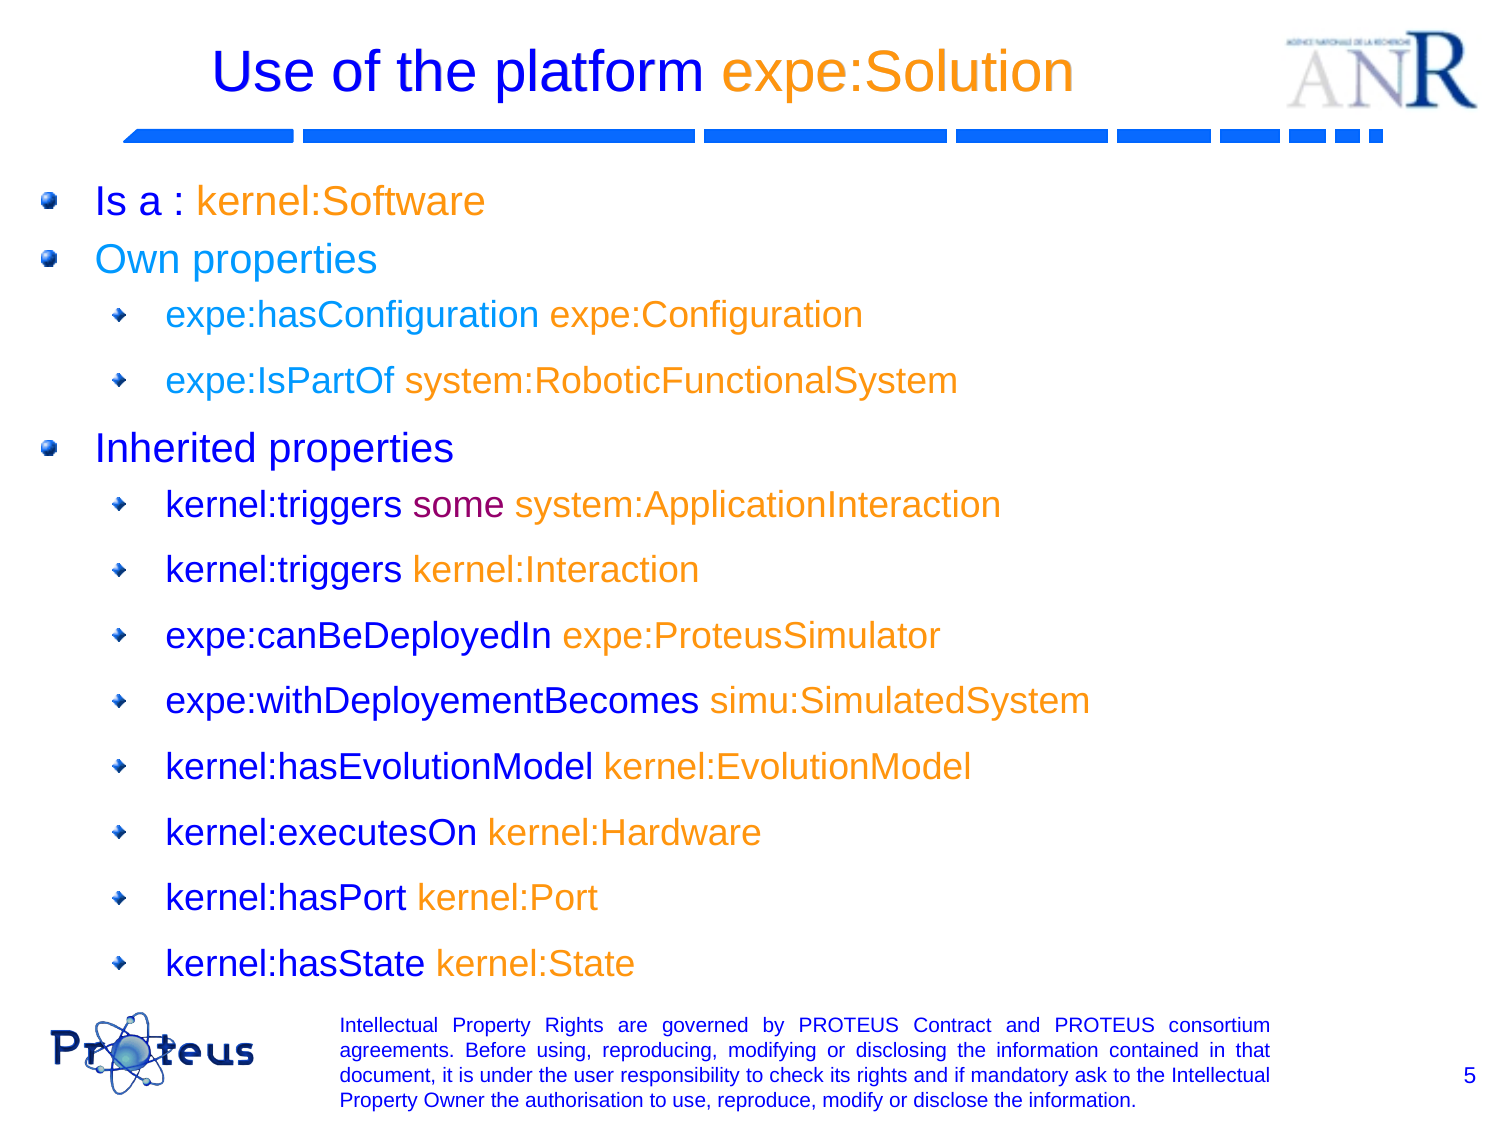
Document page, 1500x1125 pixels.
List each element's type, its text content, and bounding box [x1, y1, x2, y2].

list Is a : kernel:Software Own properties expe:hasConfiguration expe:Configuration expe:IsPartOf system:RoboticFunctionalSystem Inherited properties kernel:triggers some system:ApplicationInteraction kernel:triggers kernel:Interaction expe:canBeDeployedIn expe:ProteusSimulator expe:withDeployementBecomes simu:SimulatedSystem kernel:hasEvolutionModel kernel:EvolutionModel kernel:executesOn kernel:Hardware kernel:hasPort kernel:Port kernel:hasState kernel:State [23, 177, 1441, 990]
title Use of the platform expe:Solution [23, 11, 1264, 130]
picture [35, 1003, 272, 1101]
picture [1281, 27, 1484, 115]
